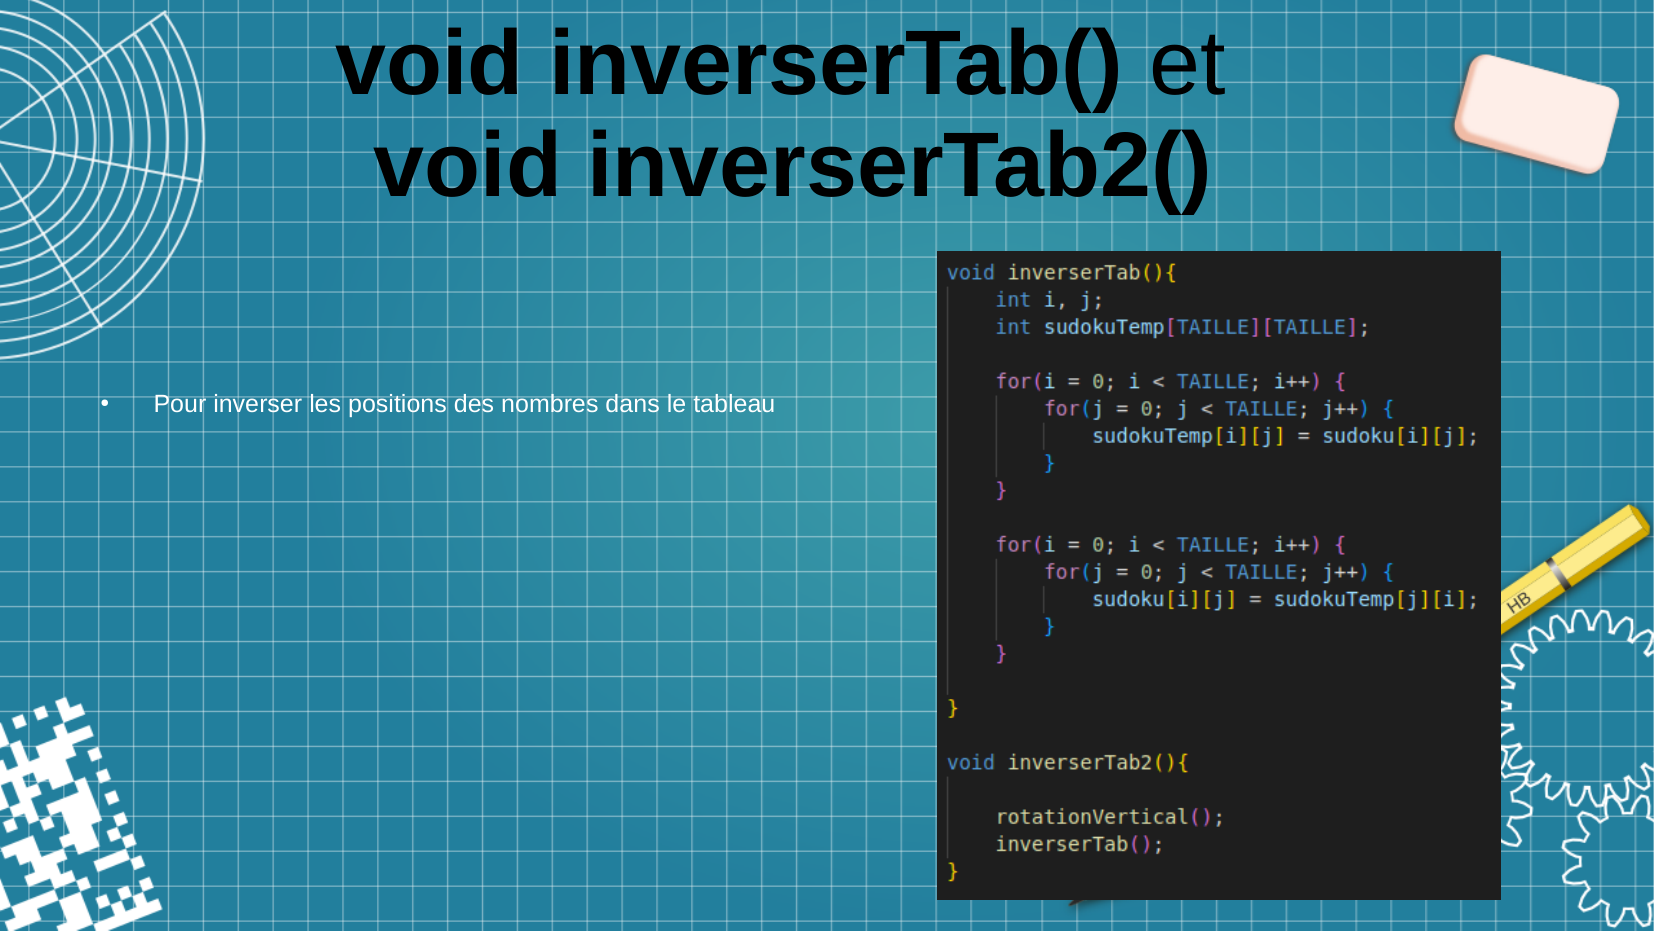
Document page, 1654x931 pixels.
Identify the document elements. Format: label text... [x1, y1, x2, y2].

list Pour inverser les positions des nombres dans le tableau [82, 389, 809, 842]
picture [0, 0, 1654, 931]
title void inverserTab() et void inverserTab2() [49, 7, 1538, 221]
